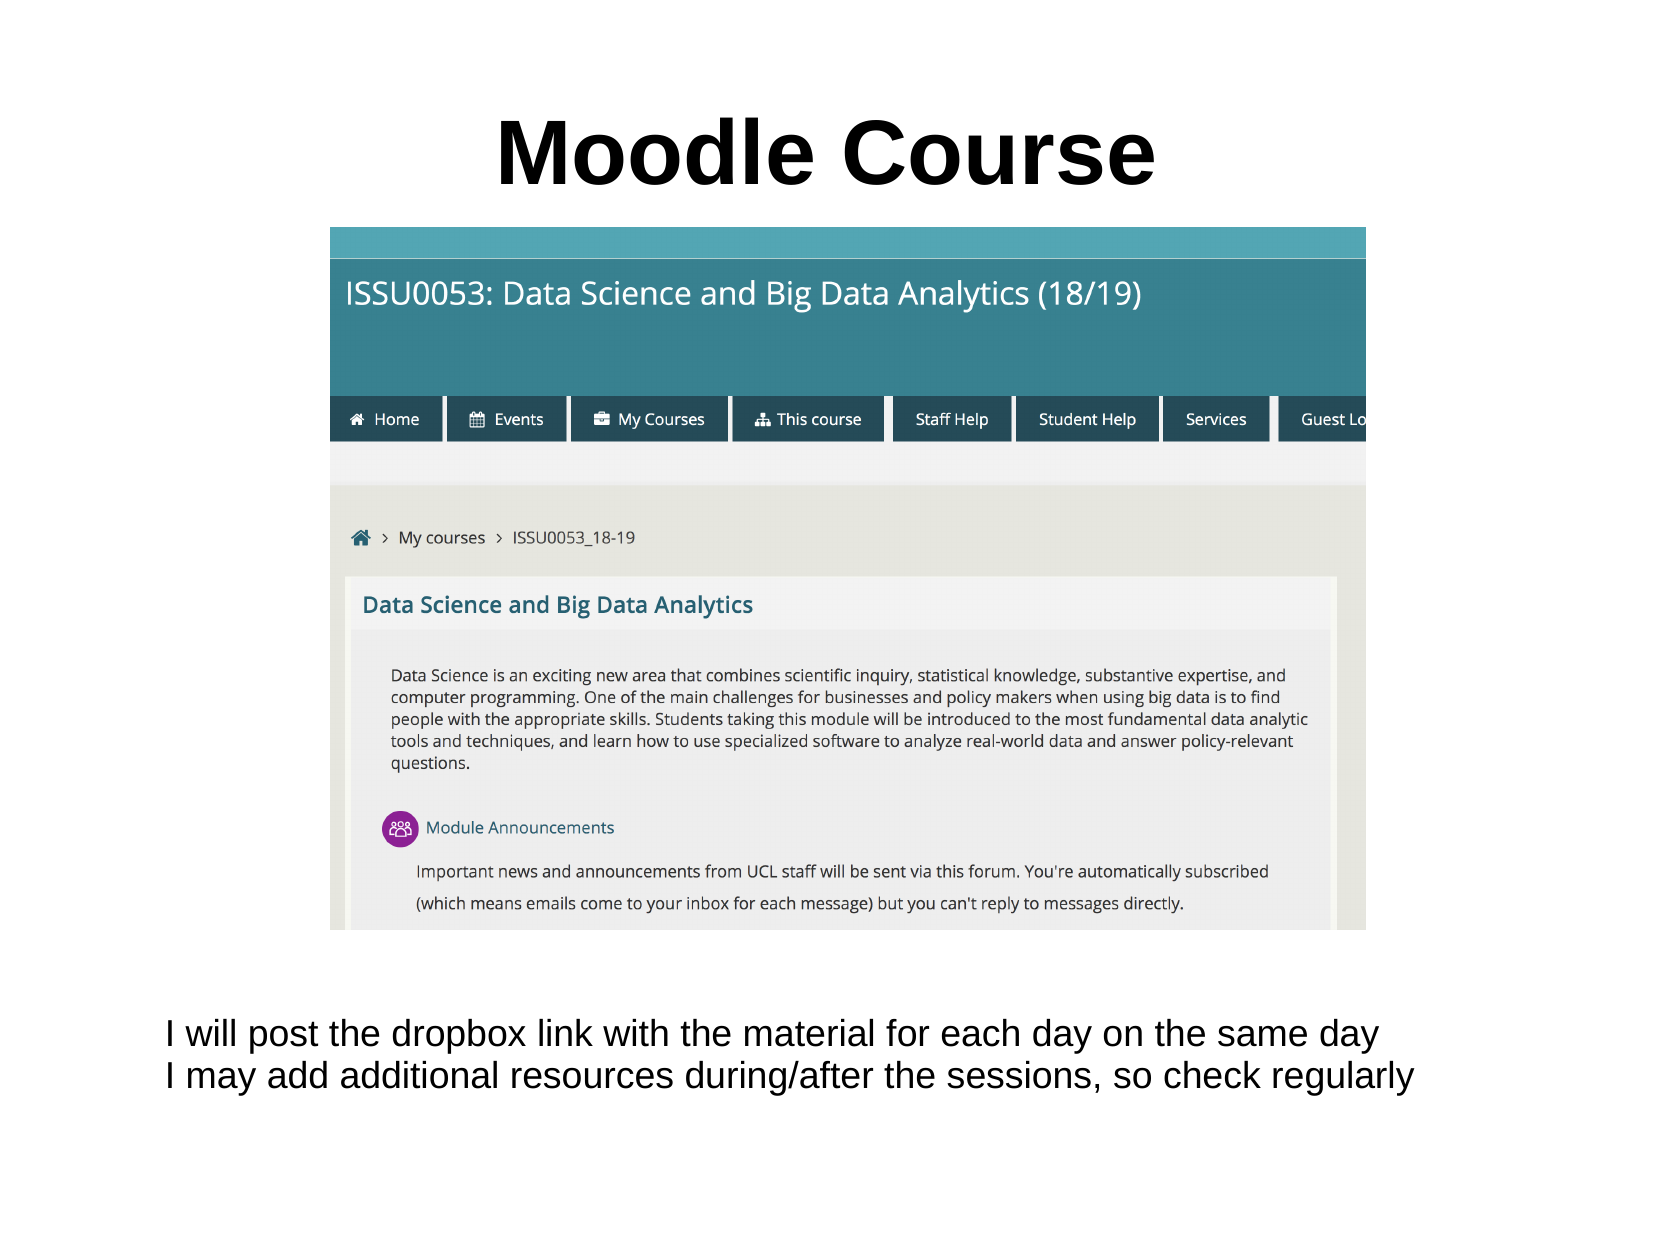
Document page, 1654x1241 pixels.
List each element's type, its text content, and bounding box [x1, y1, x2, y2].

picture [330, 227, 1366, 931]
title Moodle Course [82, 49, 1571, 257]
text_box I will post the dropbox link with the material for each day on the same day I may add additional resources during/after the sessions, so check regularly [150, 1005, 1546, 1104]
